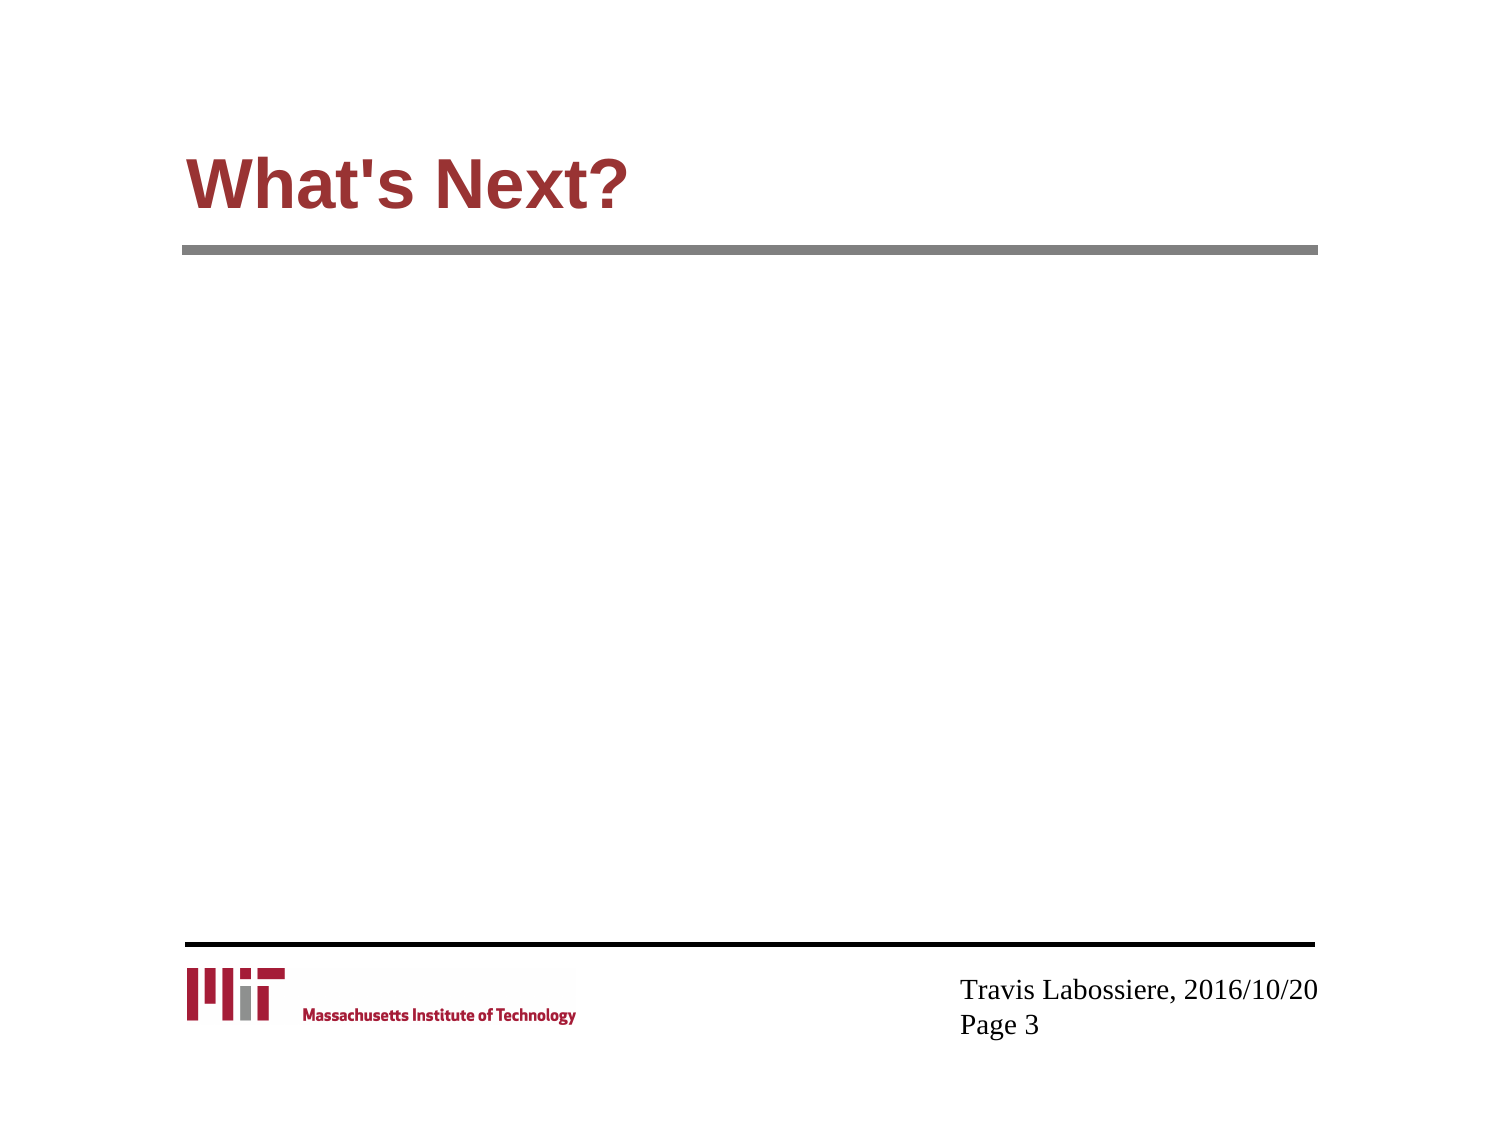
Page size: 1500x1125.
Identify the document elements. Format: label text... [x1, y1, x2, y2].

title What's Next? [171, 124, 1338, 238]
text_box Travis Labossiere, 2016/10/20 Page <number> [945, 962, 1375, 1038]
picture [187, 968, 576, 1025]
